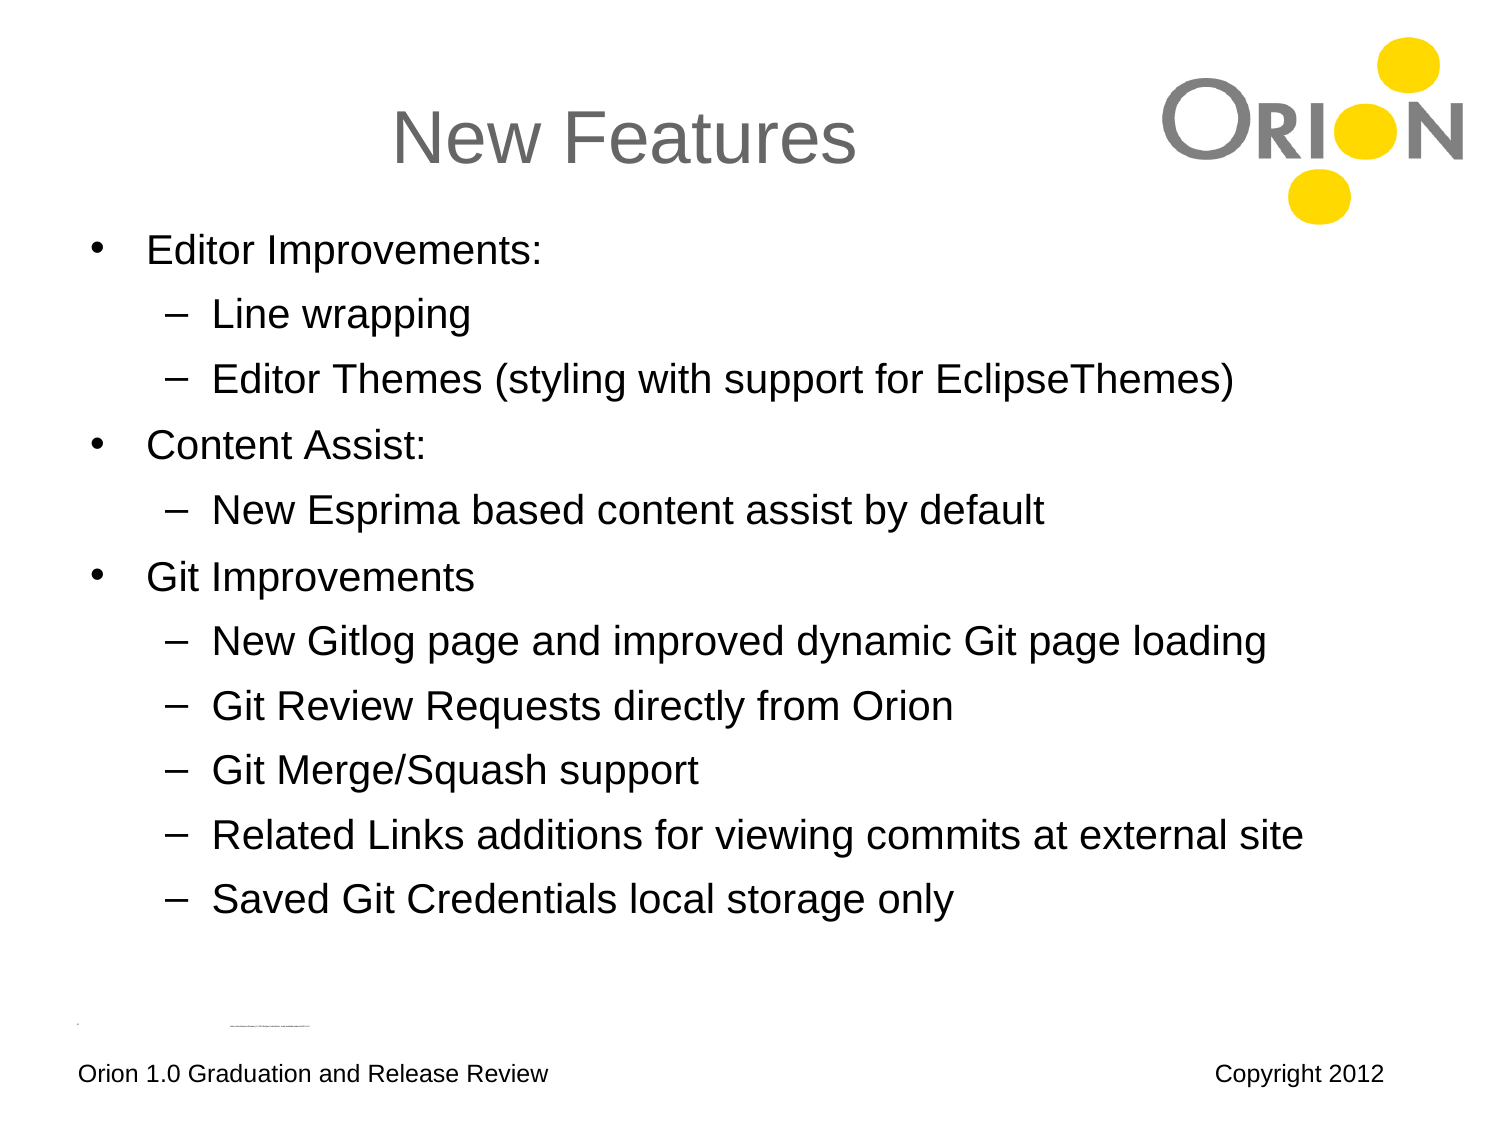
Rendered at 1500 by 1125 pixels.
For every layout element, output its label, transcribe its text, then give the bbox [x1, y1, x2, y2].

title New Features [74, 45, 1176, 233]
list Editor Improvements: Line wrapping Editor Themes (styling with support for EclipseThemes) Content Assist: New Esprima based content assist by default Git Improvements New Gitlog page and improved dynamic Git page loading Git Review Requests directly from Orion Git Merge/Squash support Related Links additions for viewing commits at external site Saved Git Credentials local storage only [75, 224, 1463, 988]
picture [1162, 37, 1463, 224]
